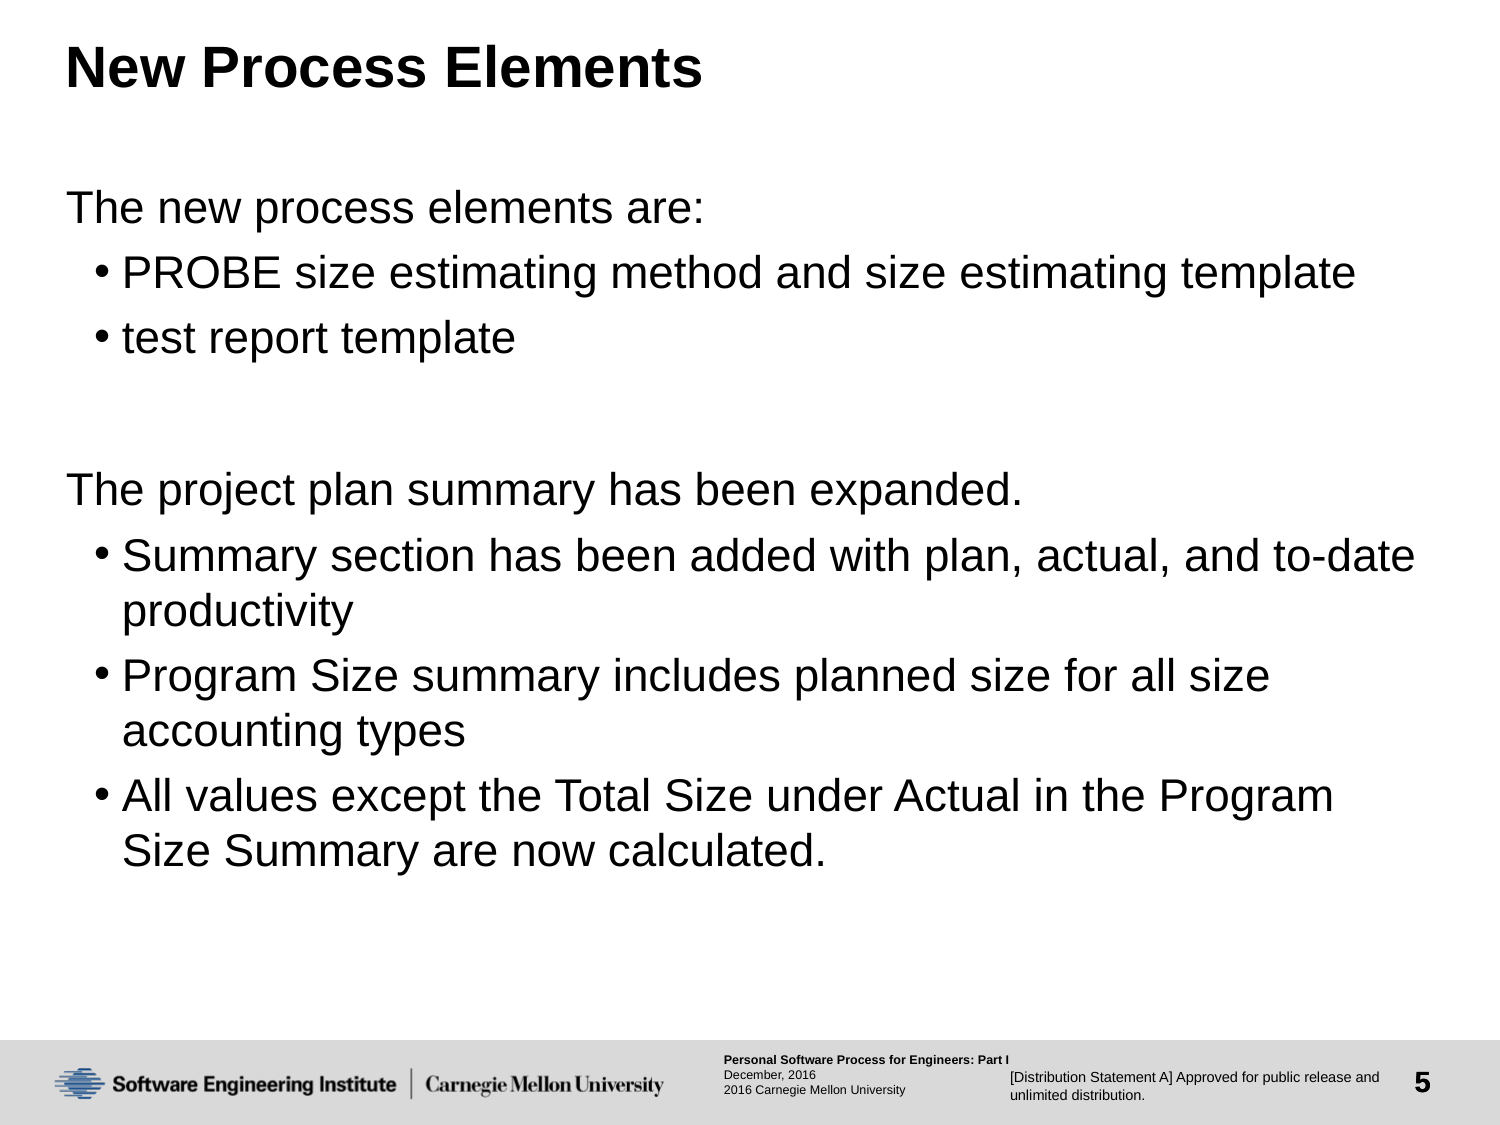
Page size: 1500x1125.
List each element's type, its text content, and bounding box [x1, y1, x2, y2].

title New Process Elements [65, 37, 1313, 148]
list The new process elements are: PROBE size estimating method and size estimating template test report template The project plan summary has been expanded. Summary section has been added with plan, actual, and to-date productivity Program Size summary includes planned size for all size accounting types All values except the Total Size under Actual in the Program Size Summary are now calculated. [65, 177, 1431, 1000]
picture [46, 1061, 673, 1104]
